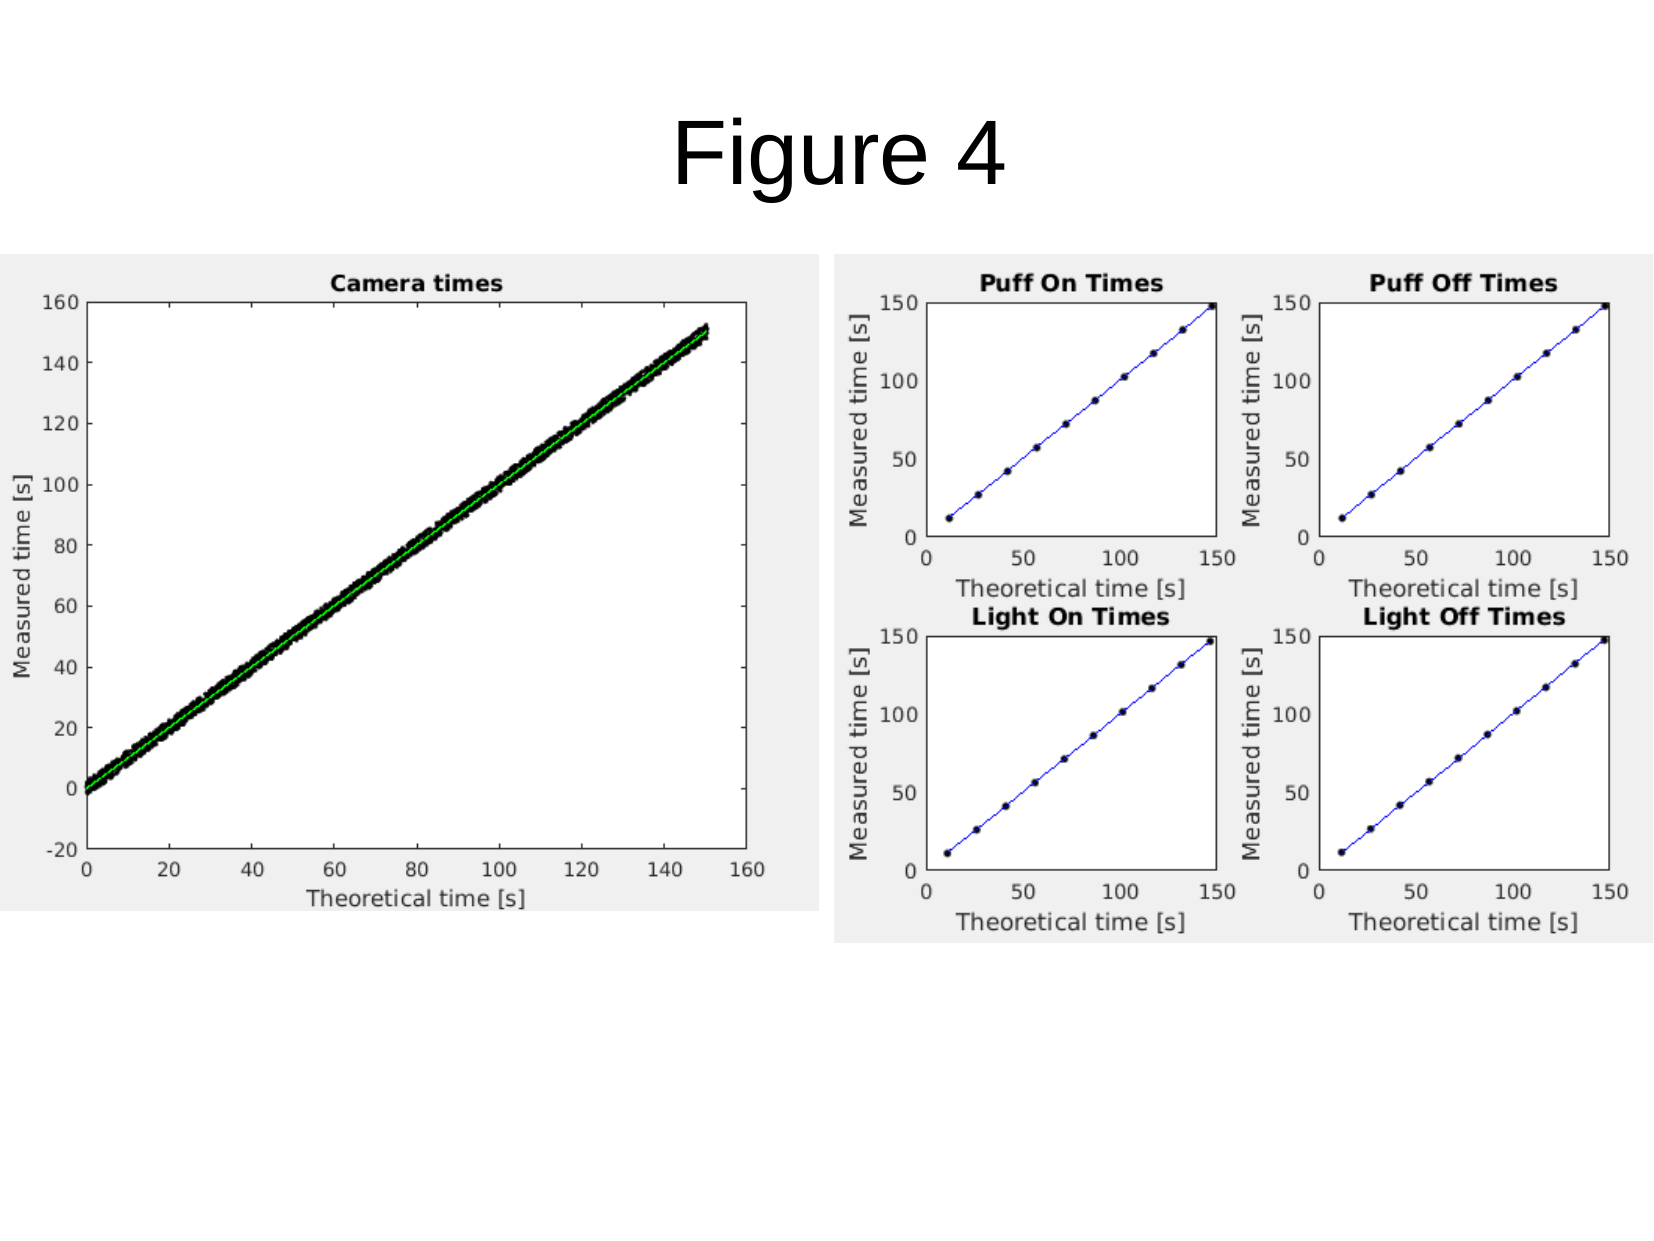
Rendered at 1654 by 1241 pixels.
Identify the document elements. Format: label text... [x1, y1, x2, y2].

picture [834, 254, 1654, 943]
title Figure 4 [82, 49, 1571, 257]
picture [0, 254, 819, 911]
